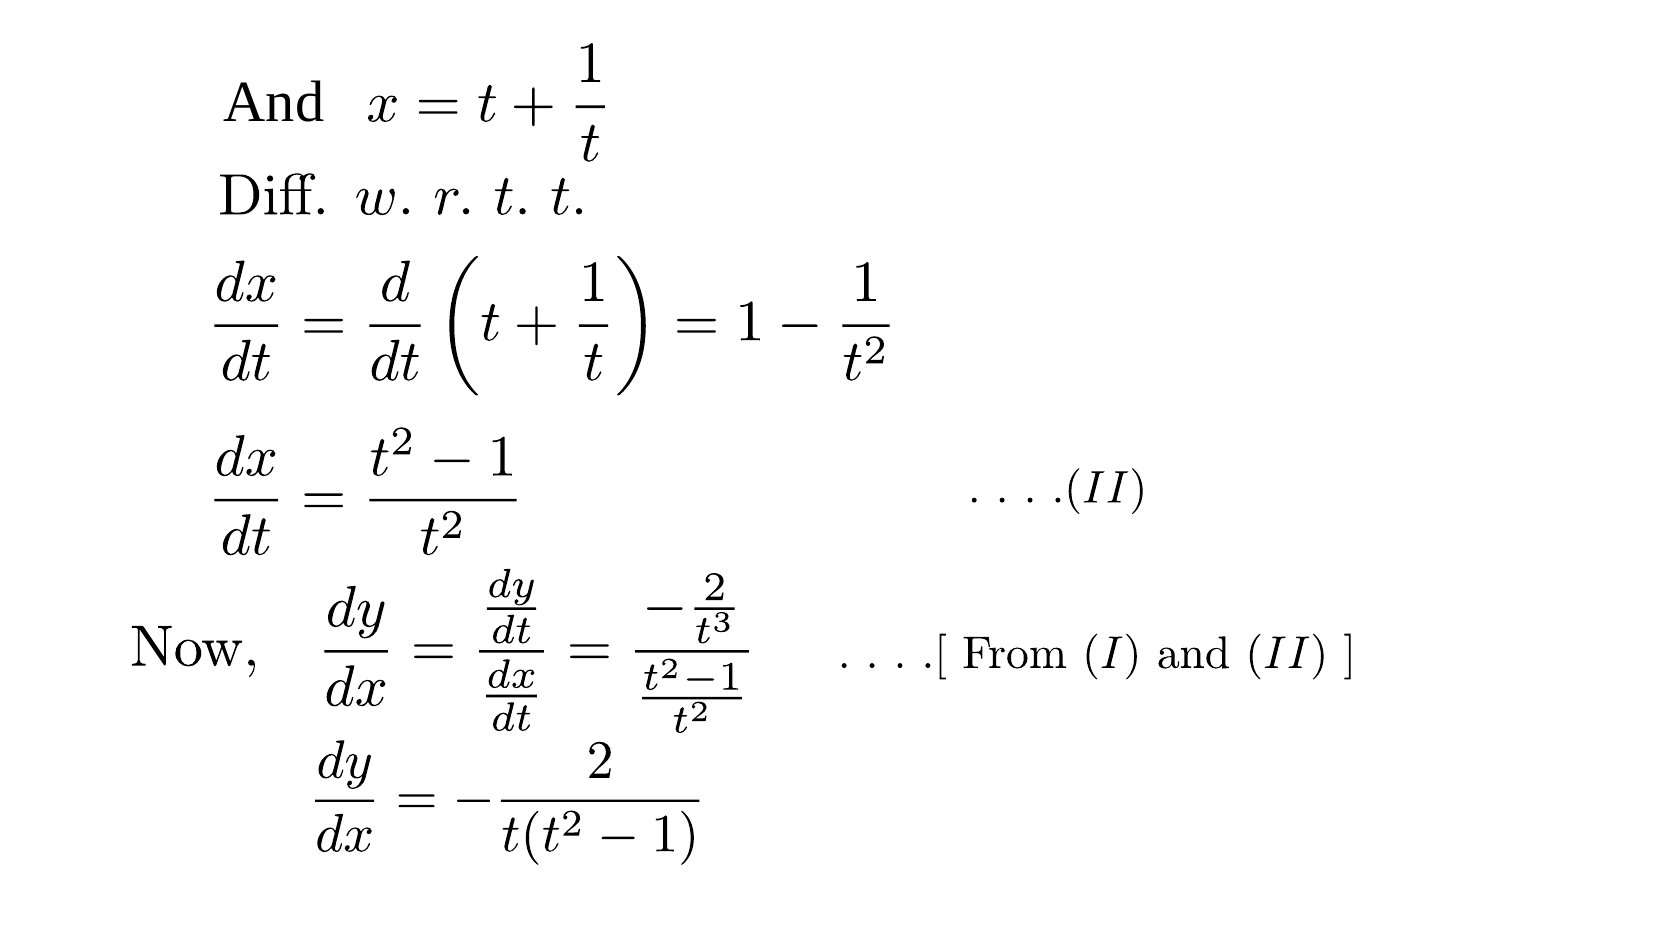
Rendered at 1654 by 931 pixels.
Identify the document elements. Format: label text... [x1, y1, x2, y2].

text_box [840, 633, 1351, 680]
text_box [131, 568, 749, 734]
text_box [970, 468, 1143, 514]
title And [47, 37, 1607, 898]
text_box [214, 427, 517, 556]
text_box [315, 740, 700, 865]
text_box [214, 255, 890, 396]
text_box [220, 173, 583, 216]
text_box [367, 43, 605, 162]
